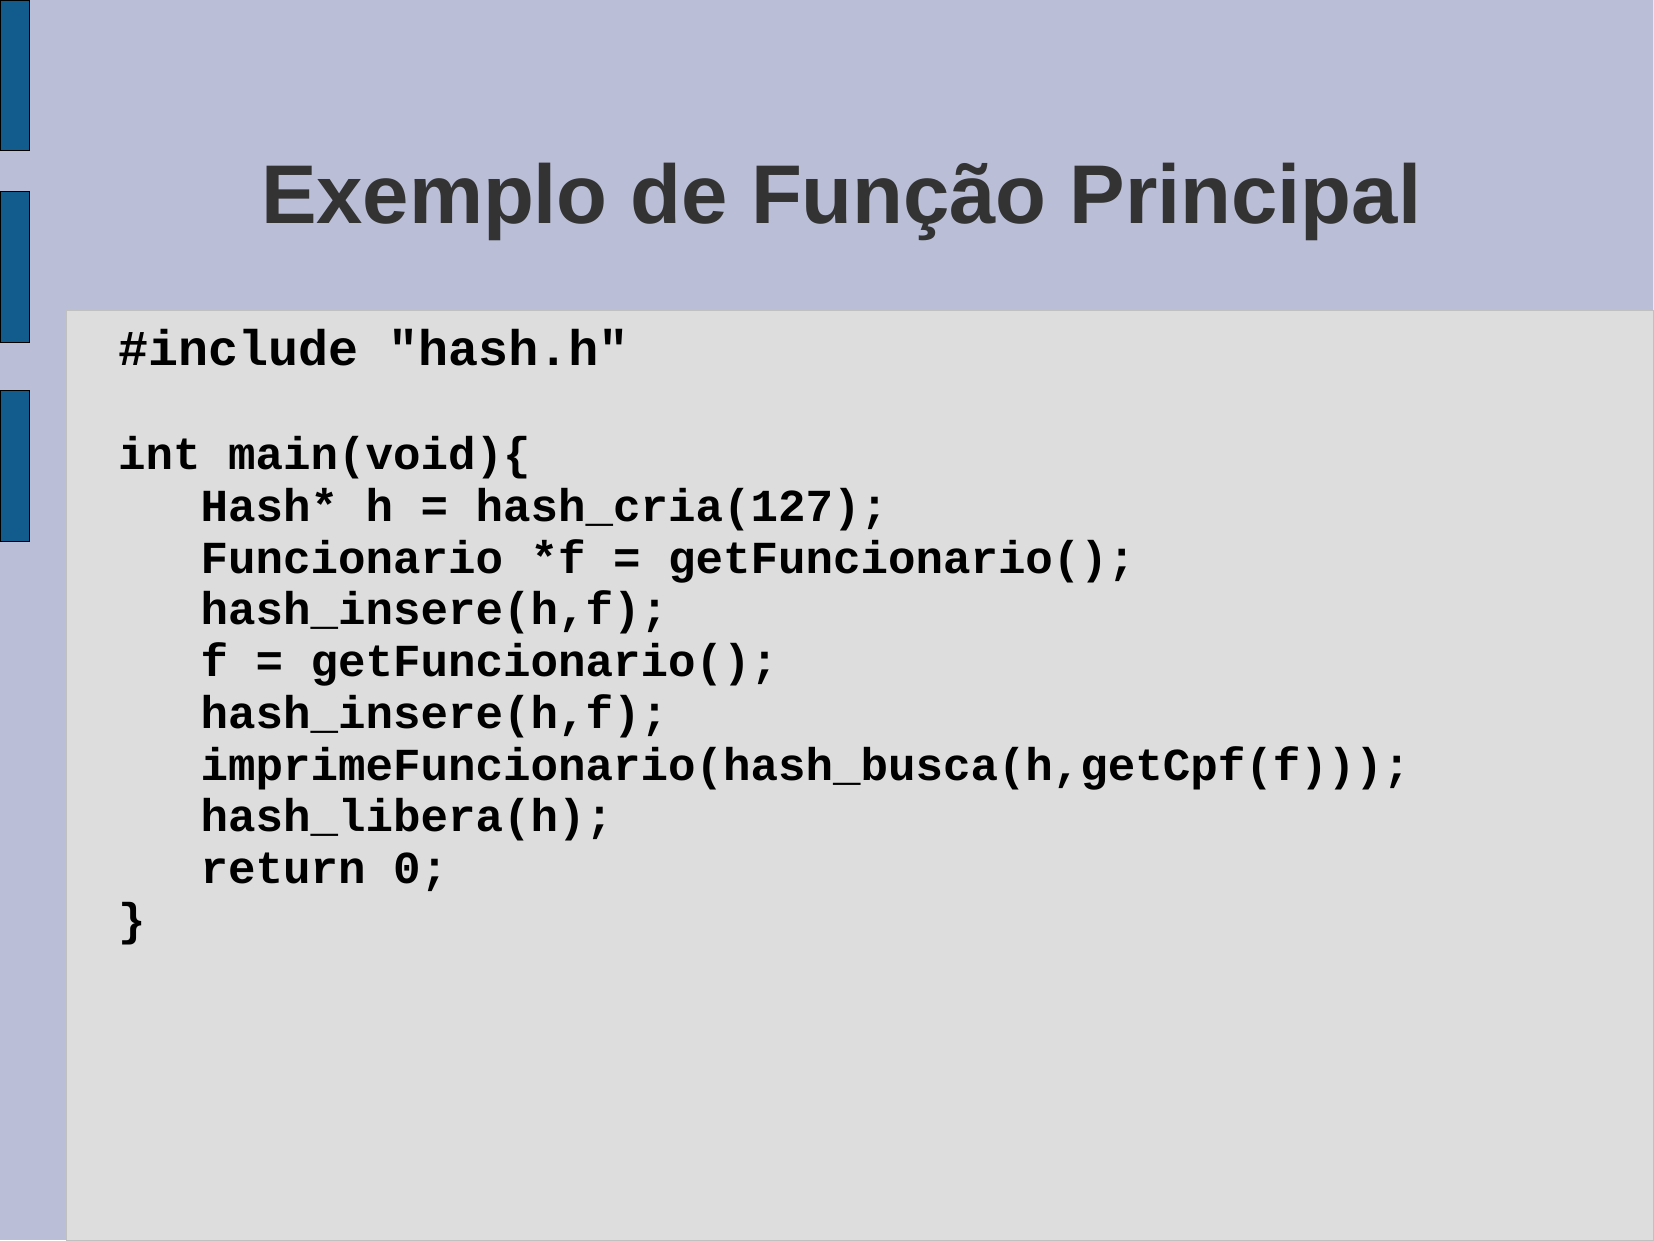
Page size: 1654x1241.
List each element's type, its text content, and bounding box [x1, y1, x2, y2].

list #include "hash.h" int main(void){ Hash* h = hash_cria(127); Funcionario *f = getFuncionario(); hash_insere(h,f); f = getFuncionario(); hash_insere(h,f); imprimeFuncionario(hash_busca(h,getCpf(f))); hash_libera(h); return 0; } [118, 323, 1531, 950]
title Exemplo de Função Principal [88, 91, 1595, 299]
